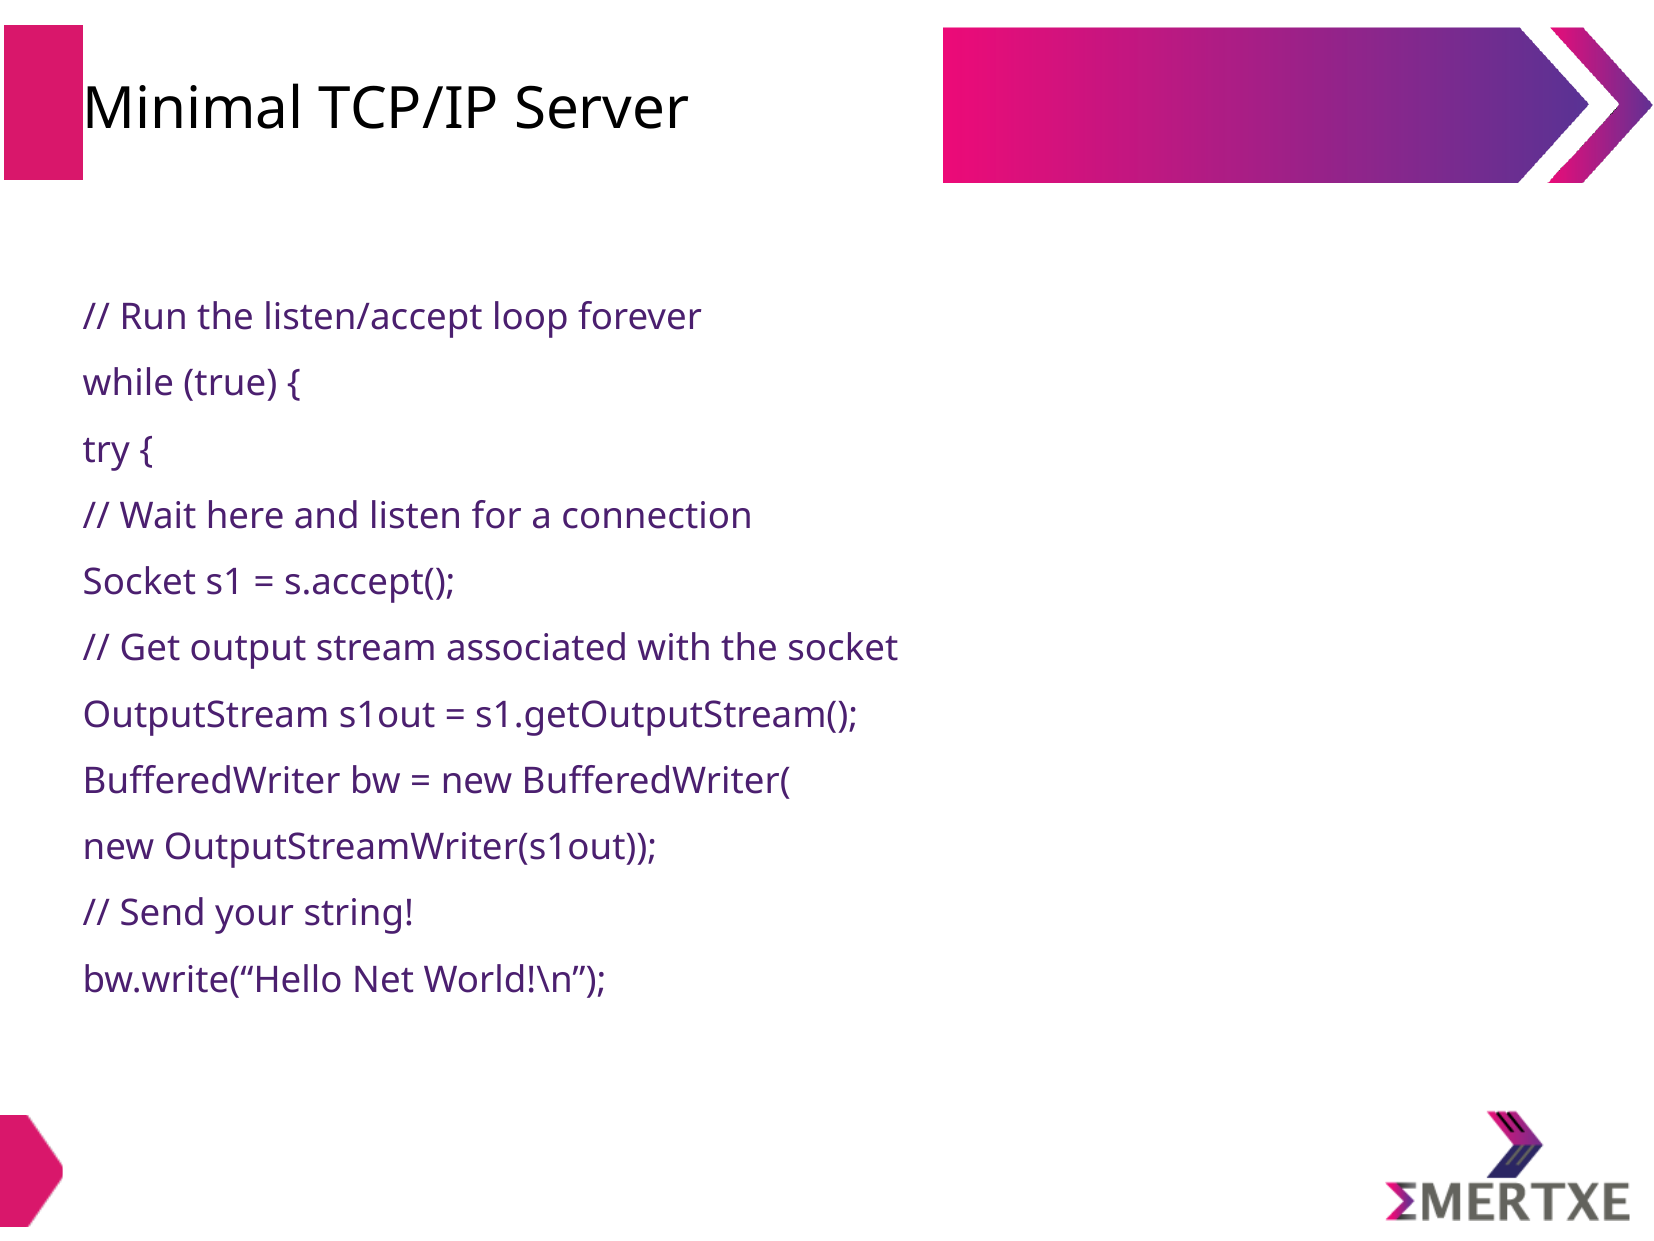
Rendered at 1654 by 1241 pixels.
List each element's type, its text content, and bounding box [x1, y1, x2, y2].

picture [1571, 27, 1653, 183]
title Minimal TCP/IP Server [82, 2, 1571, 210]
picture [1385, 1107, 1631, 1221]
list // Run the listen/accept loop forever while (true) { try { // Wait here and listen for a connection Socket s1 = s.accept(); // Get output stream associated with the socket OutputStream s1out = s1.getOutputStream(); BufferedWriter bw = new BufferedWriter( new OutputStreamWriter(s1out)); // Send your string! bw.write(“Hello Net World!\n”); [82, 290, 1571, 1010]
